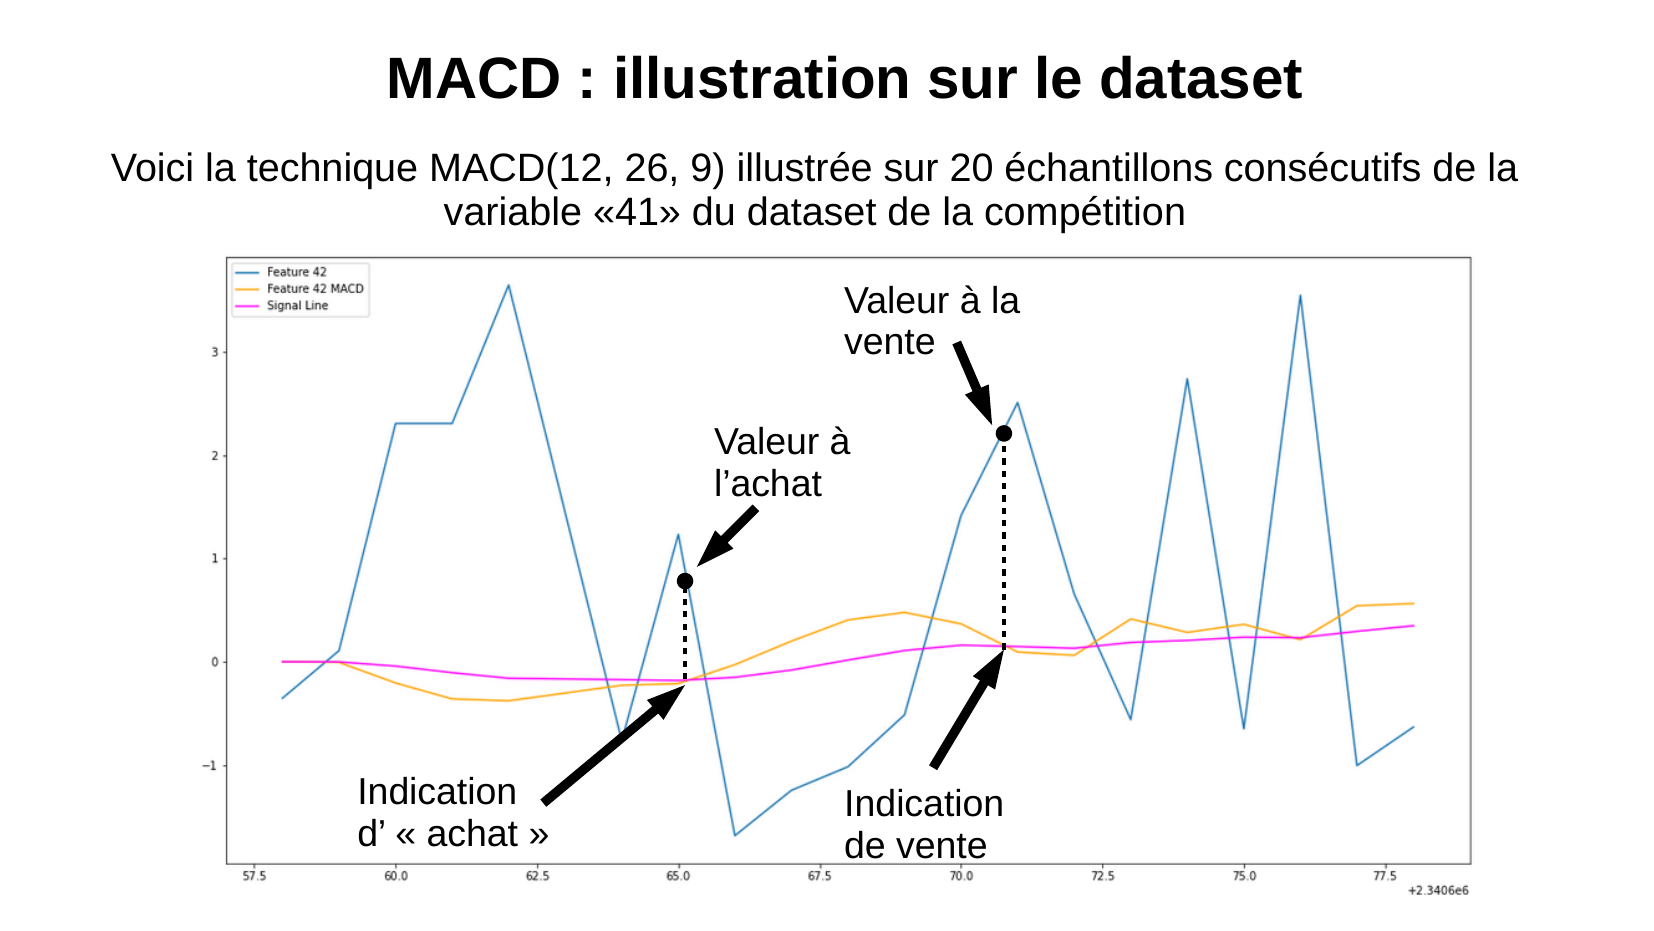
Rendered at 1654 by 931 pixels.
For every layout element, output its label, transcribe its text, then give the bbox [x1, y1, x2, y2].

text_box Indication de vente [829, 775, 1052, 875]
list Voici la technique MACD(12, 26, 9) illustrée sur 20 échantillons consécutifs de la variable «41» du dataset de la compétition [35, 145, 1524, 686]
text_box Indication d’ « achat » [342, 763, 565, 863]
text_box Valeur à la vente [829, 271, 1052, 402]
picture [200, 686, 1488, 911]
text_box Valeur à l’achat [699, 413, 922, 544]
text_box MACD : illustration sur le dataset [372, 38, 1320, 119]
